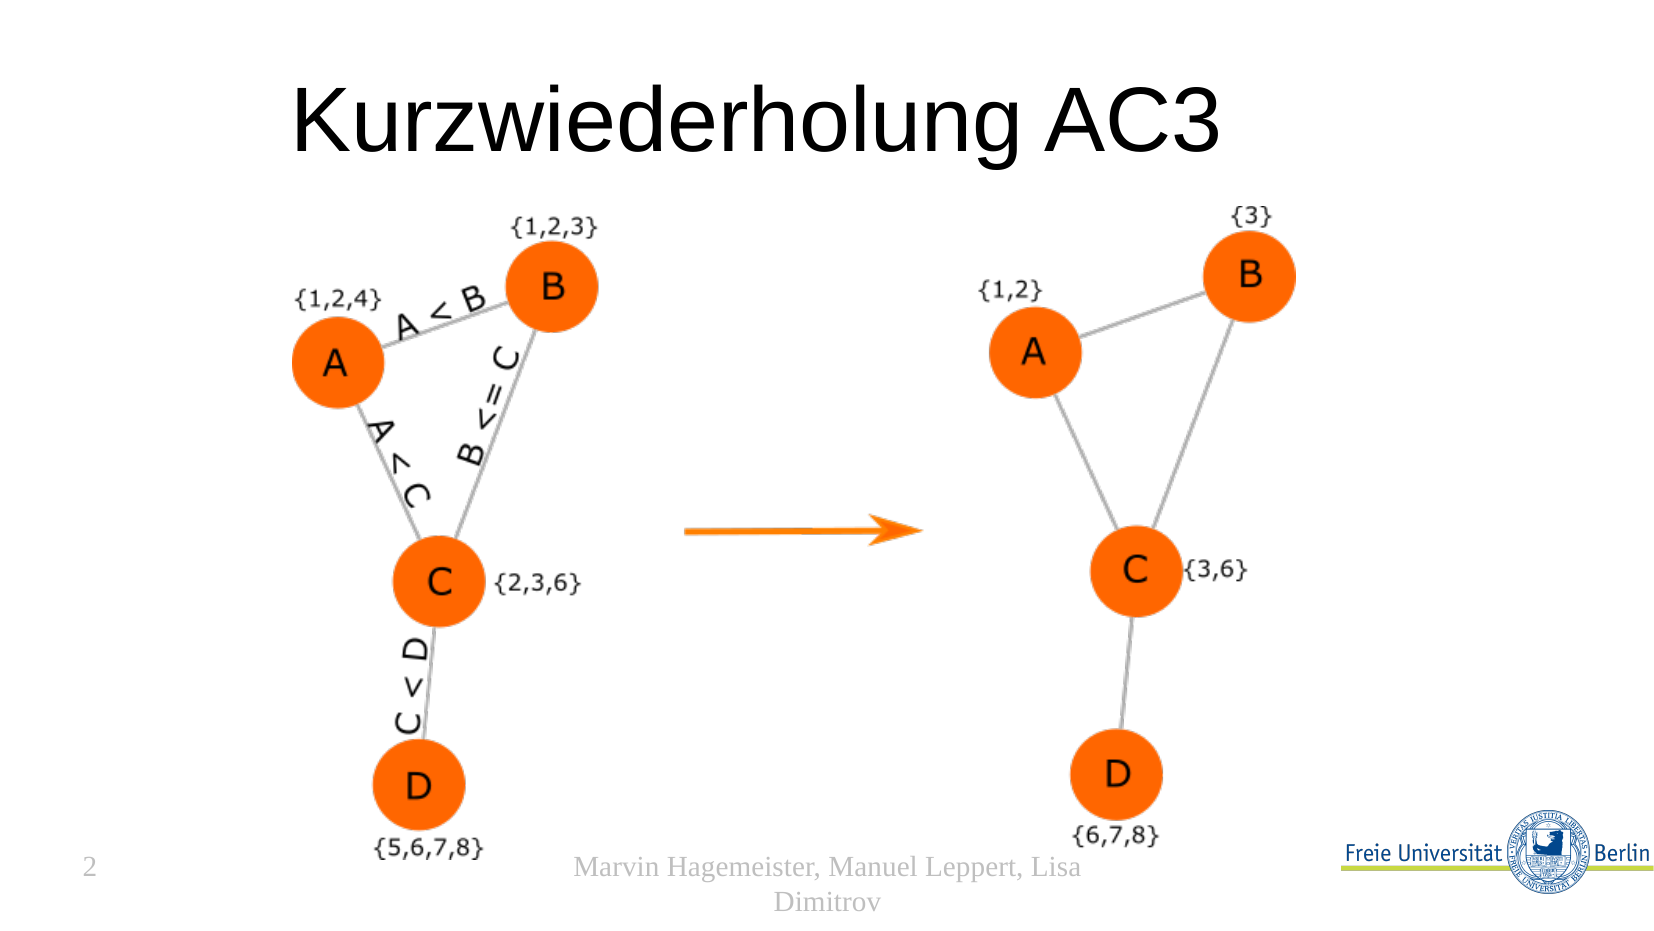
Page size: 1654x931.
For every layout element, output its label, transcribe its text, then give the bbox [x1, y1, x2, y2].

title Kurzwiederholung AC3 [0, 12, 1489, 218]
picture [1341, 810, 1654, 894]
text_box Marvin Hagemeister, Manuel Leppert, Lisa Dimitrov [565, 847, 1090, 912]
picture [292, 206, 1296, 860]
text_box 2 [82, 847, 468, 912]
